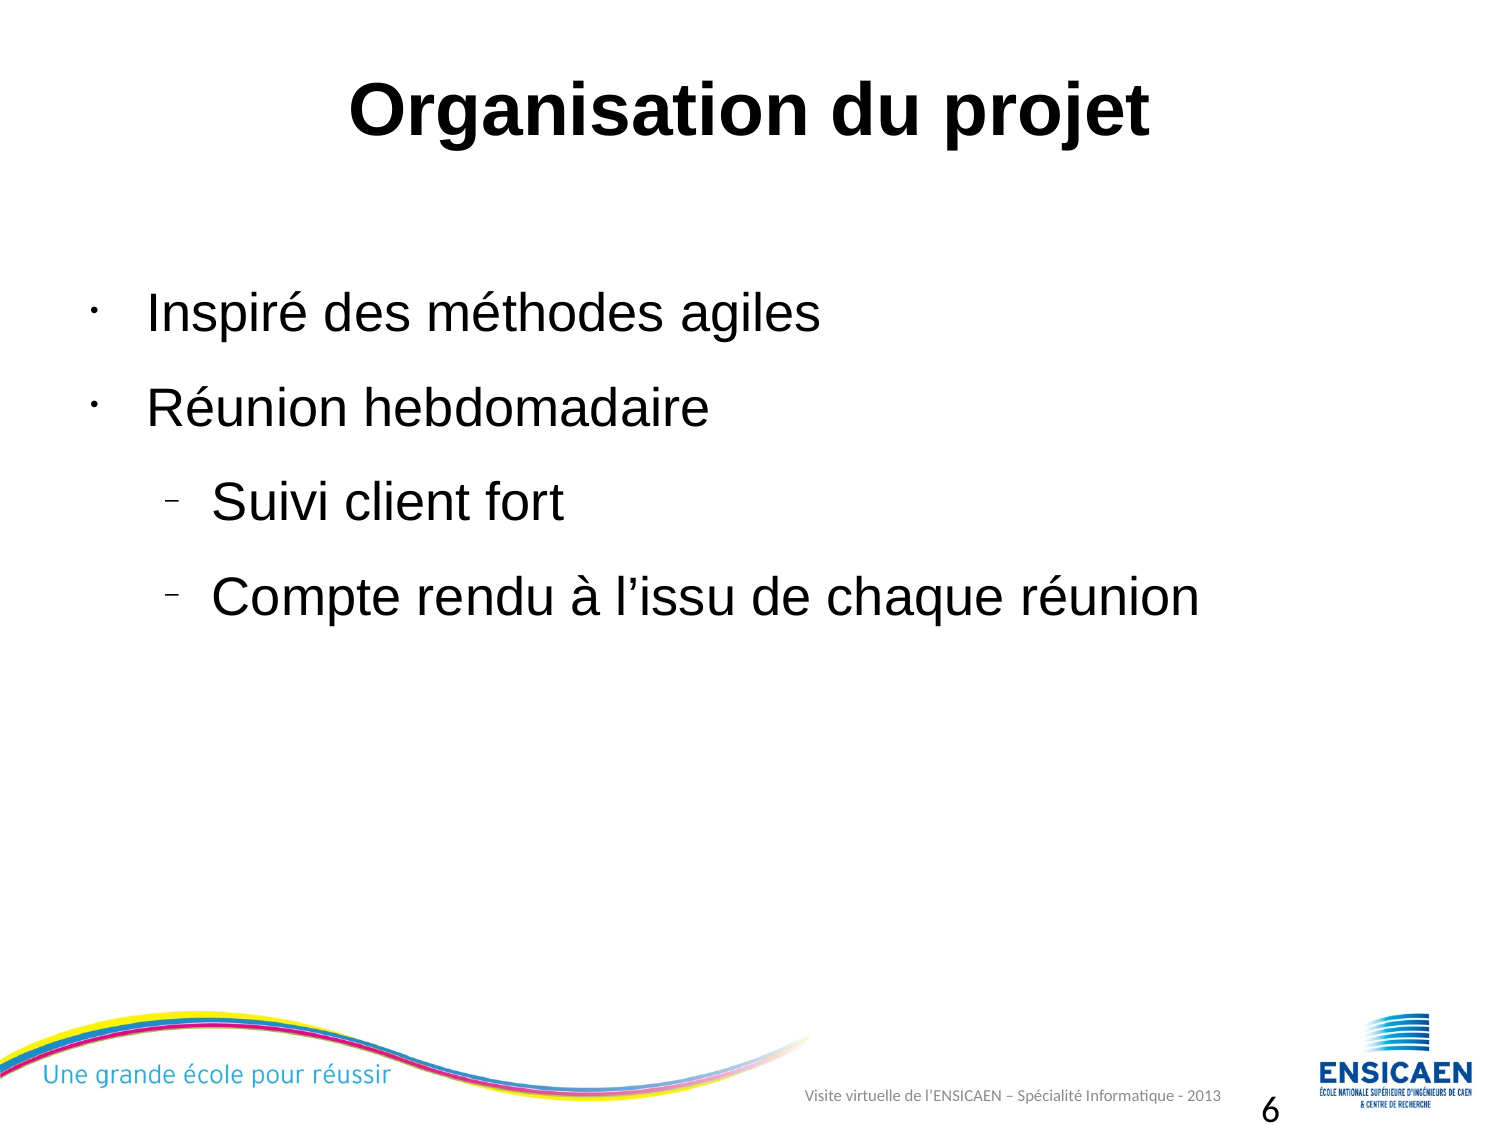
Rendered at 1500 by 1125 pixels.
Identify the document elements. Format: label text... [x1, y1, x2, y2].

slide_number <numéro> [1246, 1070, 1317, 1125]
picture [0, 1011, 809, 1101]
title Organisation du projet [75, 45, 1425, 233]
list Inspiré des méthodes agiles Réunion hebdomadaire Suivi client fort Compte rendu à l’issu de chaque réunion [75, 262, 1425, 1028]
picture [1316, 1011, 1475, 1110]
